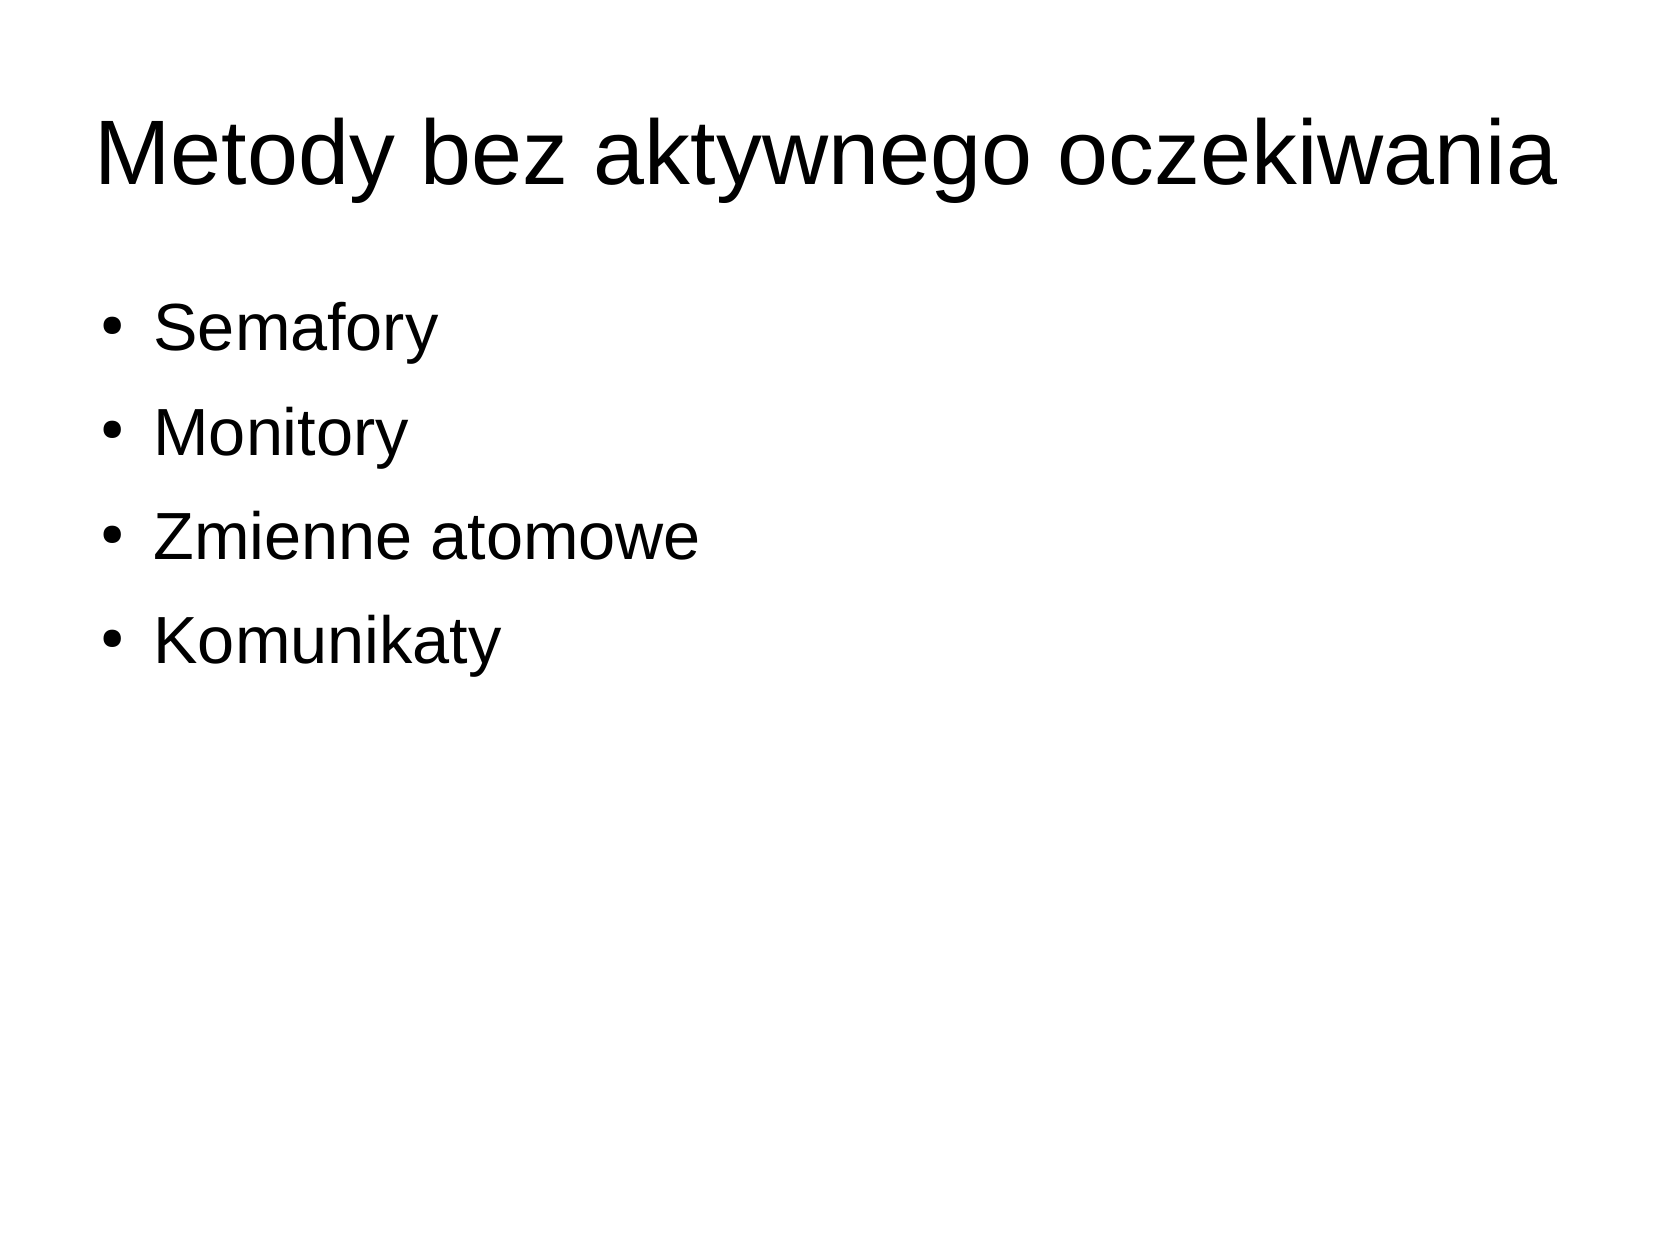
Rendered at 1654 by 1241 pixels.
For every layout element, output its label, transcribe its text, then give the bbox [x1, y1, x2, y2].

list Semafory Monitory Zmienne atomowe Komunikaty [82, 290, 1571, 1010]
title Metody bez aktywnego oczekiwania [82, 49, 1571, 257]
